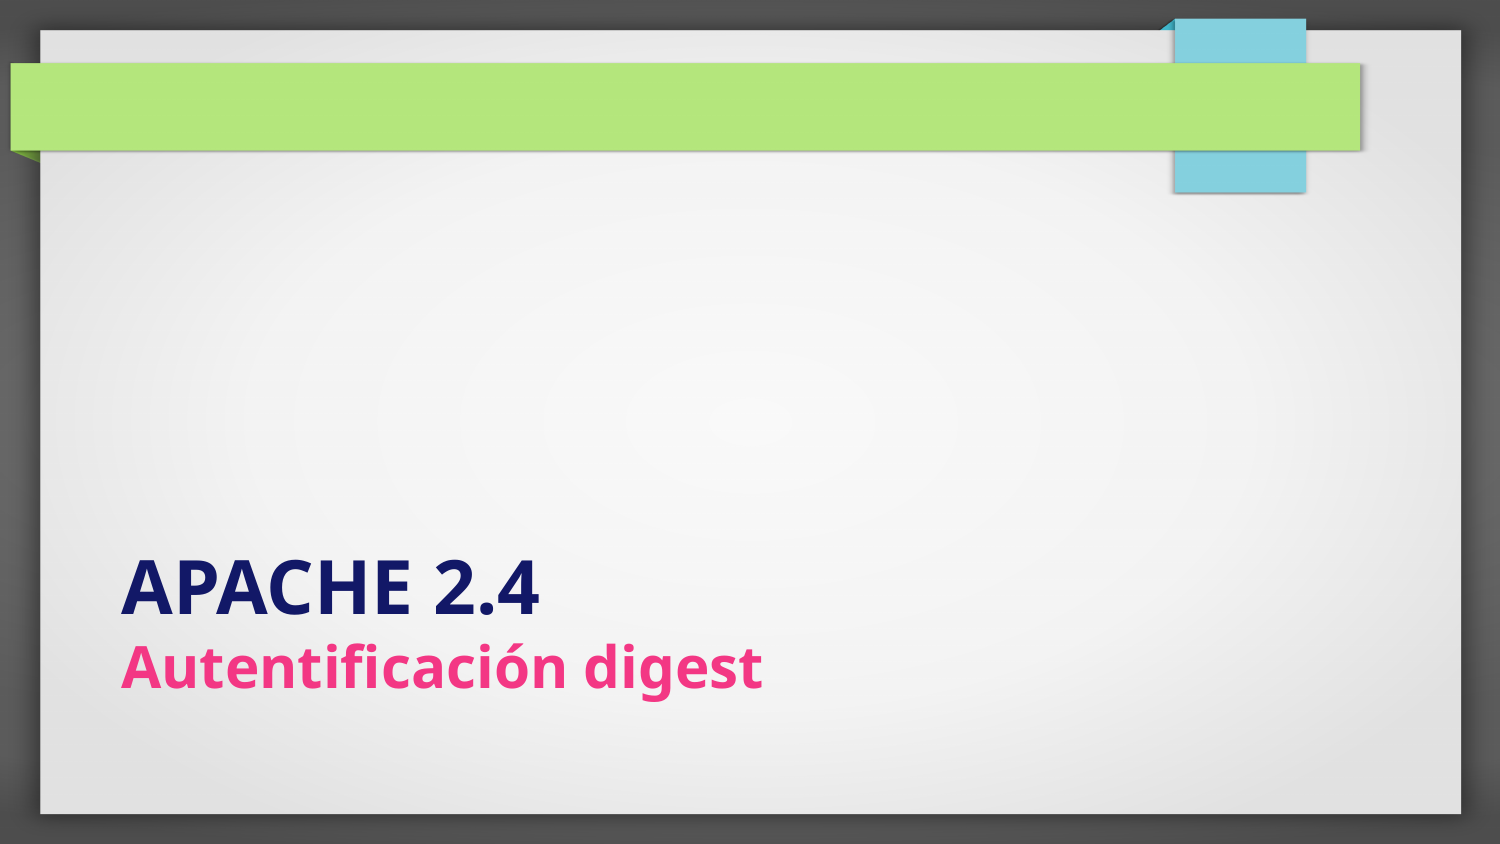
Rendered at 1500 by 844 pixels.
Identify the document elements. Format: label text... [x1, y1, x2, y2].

picture [0, 0, 1500, 844]
title APACHE 2.4 Autentificación digest [106, 520, 945, 715]
